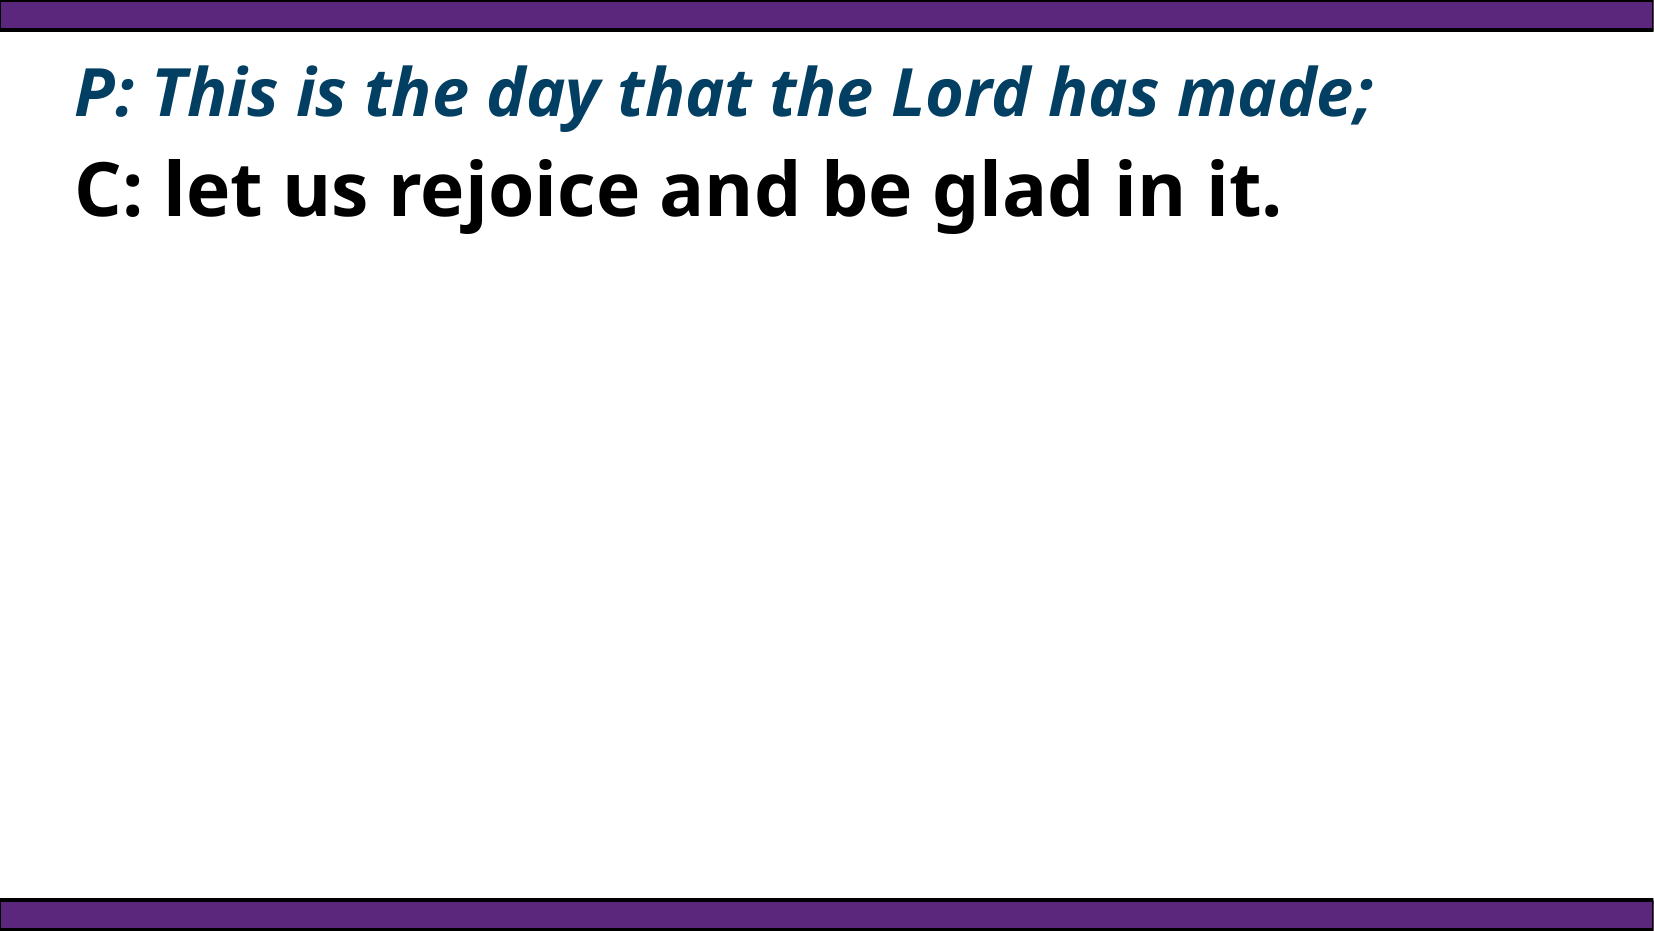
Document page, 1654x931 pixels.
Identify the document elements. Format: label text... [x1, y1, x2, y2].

text_box [0, 0, 1654, 31]
text_box P: This is the day that the Lord has made; C: let us rejoice and be glad in it. [60, 38, 1593, 346]
picture [0, 31, 1654, 900]
text_box [0, 900, 1654, 931]
